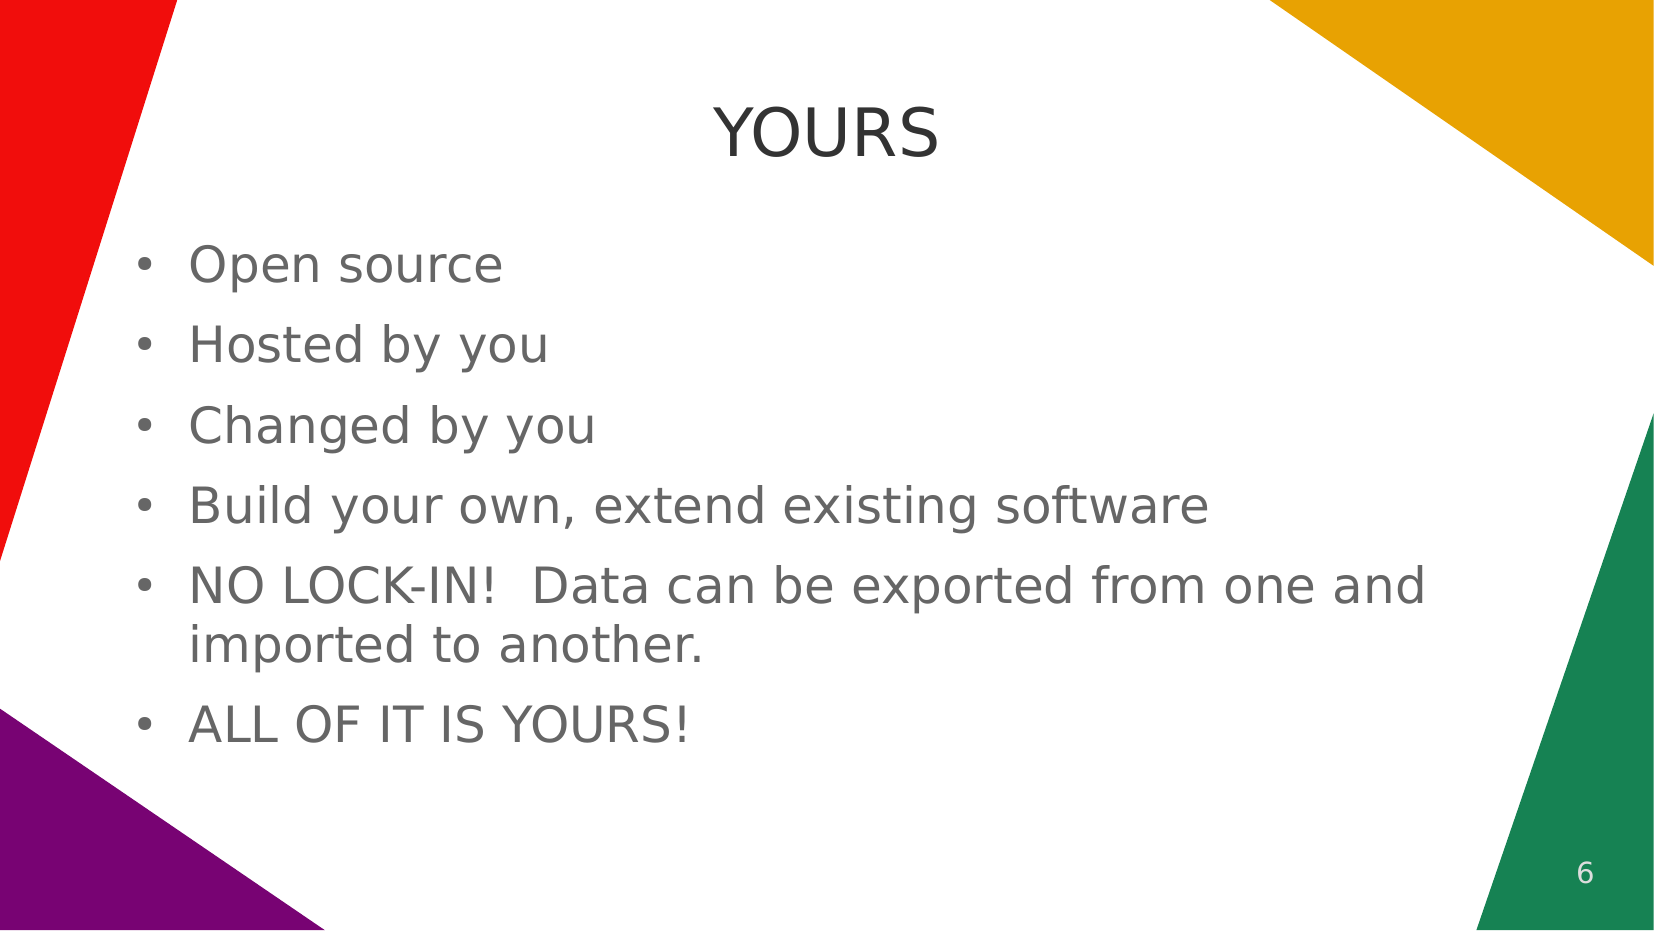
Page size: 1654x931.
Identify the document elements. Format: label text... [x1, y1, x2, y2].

list Open source Hosted by you Changed by you Build your own, extend existing software NO LOCK-IN! Data can be exported from one and imported to another. ALL OF IT IS YOURS! [118, 236, 1536, 827]
title YOURS [118, 59, 1536, 207]
